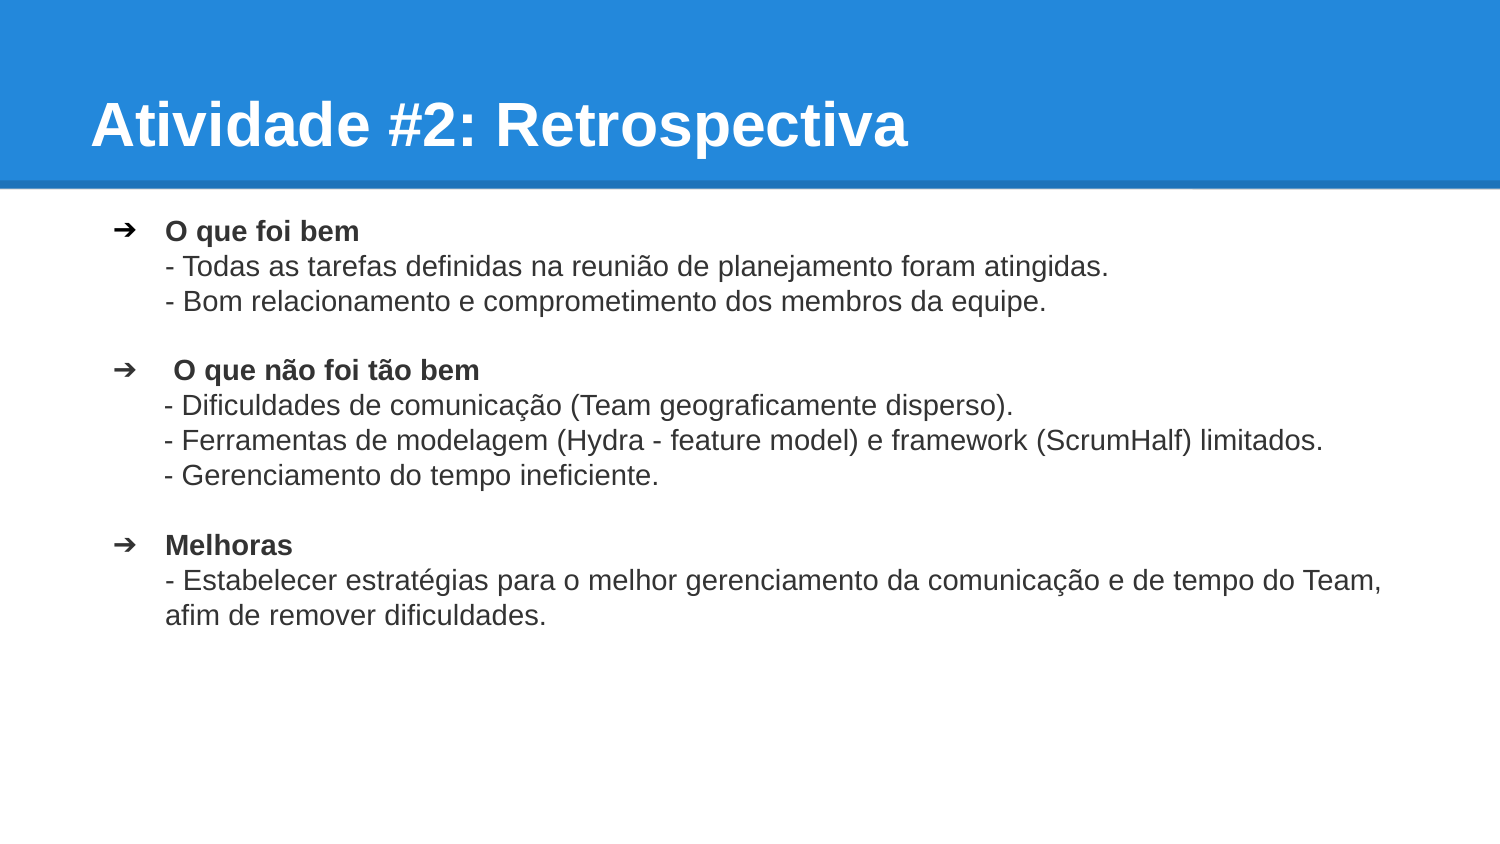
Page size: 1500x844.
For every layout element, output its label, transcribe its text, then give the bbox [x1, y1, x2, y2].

title Atividade #2: Retrospectiva [75, 33, 1425, 175]
list O que foi bem - Todas as tarefas definidas na reunião de planejamento foram atingidas. - Bom relacionamento e comprometimento dos membros da equipe. O que não foi tão bem - Dificuldades de comunicação (Team geograficamente disperso). - Ferramentas de modelagem (Hydra - feature model) e framework (ScrumHalf) limitados. - Gerenciamento do tempo ineficiente. Melhoras - Estabelecer estratégias para o melhor gerenciamento da comunicação e de tempo do Team, afim de remover dificuldades. [75, 196, 1425, 808]
